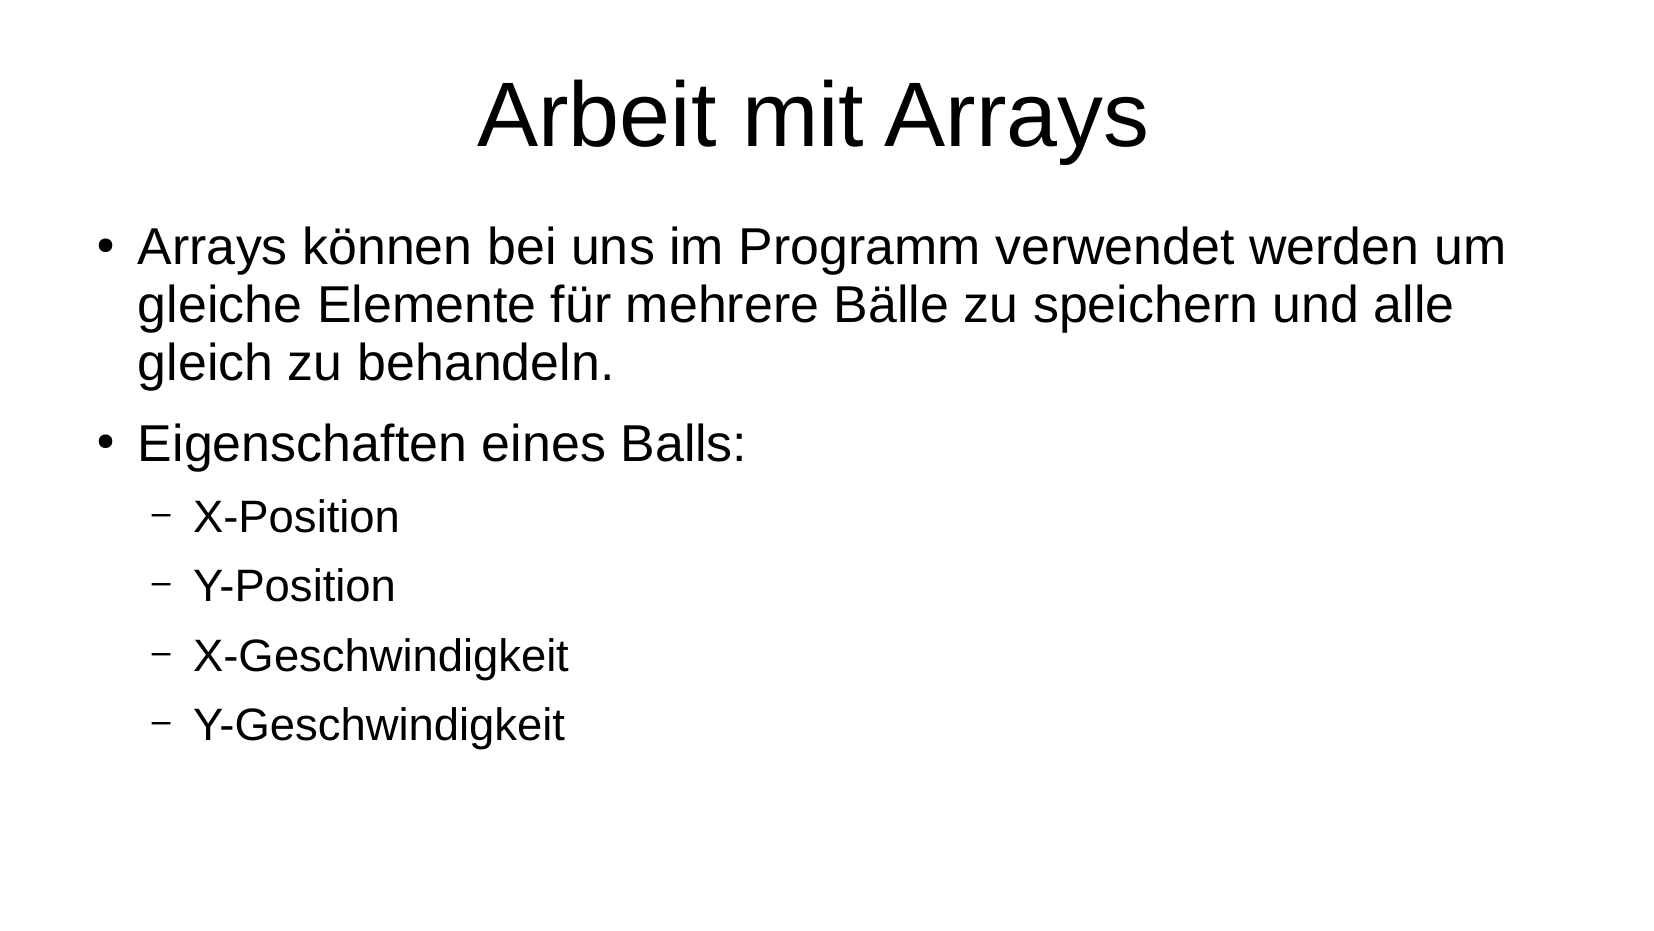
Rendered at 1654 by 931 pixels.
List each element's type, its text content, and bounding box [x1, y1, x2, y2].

list Arrays können bei uns im Programm verwendet werden um gleiche Elemente für mehrere Bälle zu speichern und alle gleich zu behandeln. Eigenschaften eines Balls: X-Position Y-Position X-Geschwindigkeit Y-Geschwindigkeit [82, 217, 1571, 758]
title Arbeit mit Arrays [82, 37, 1571, 193]
